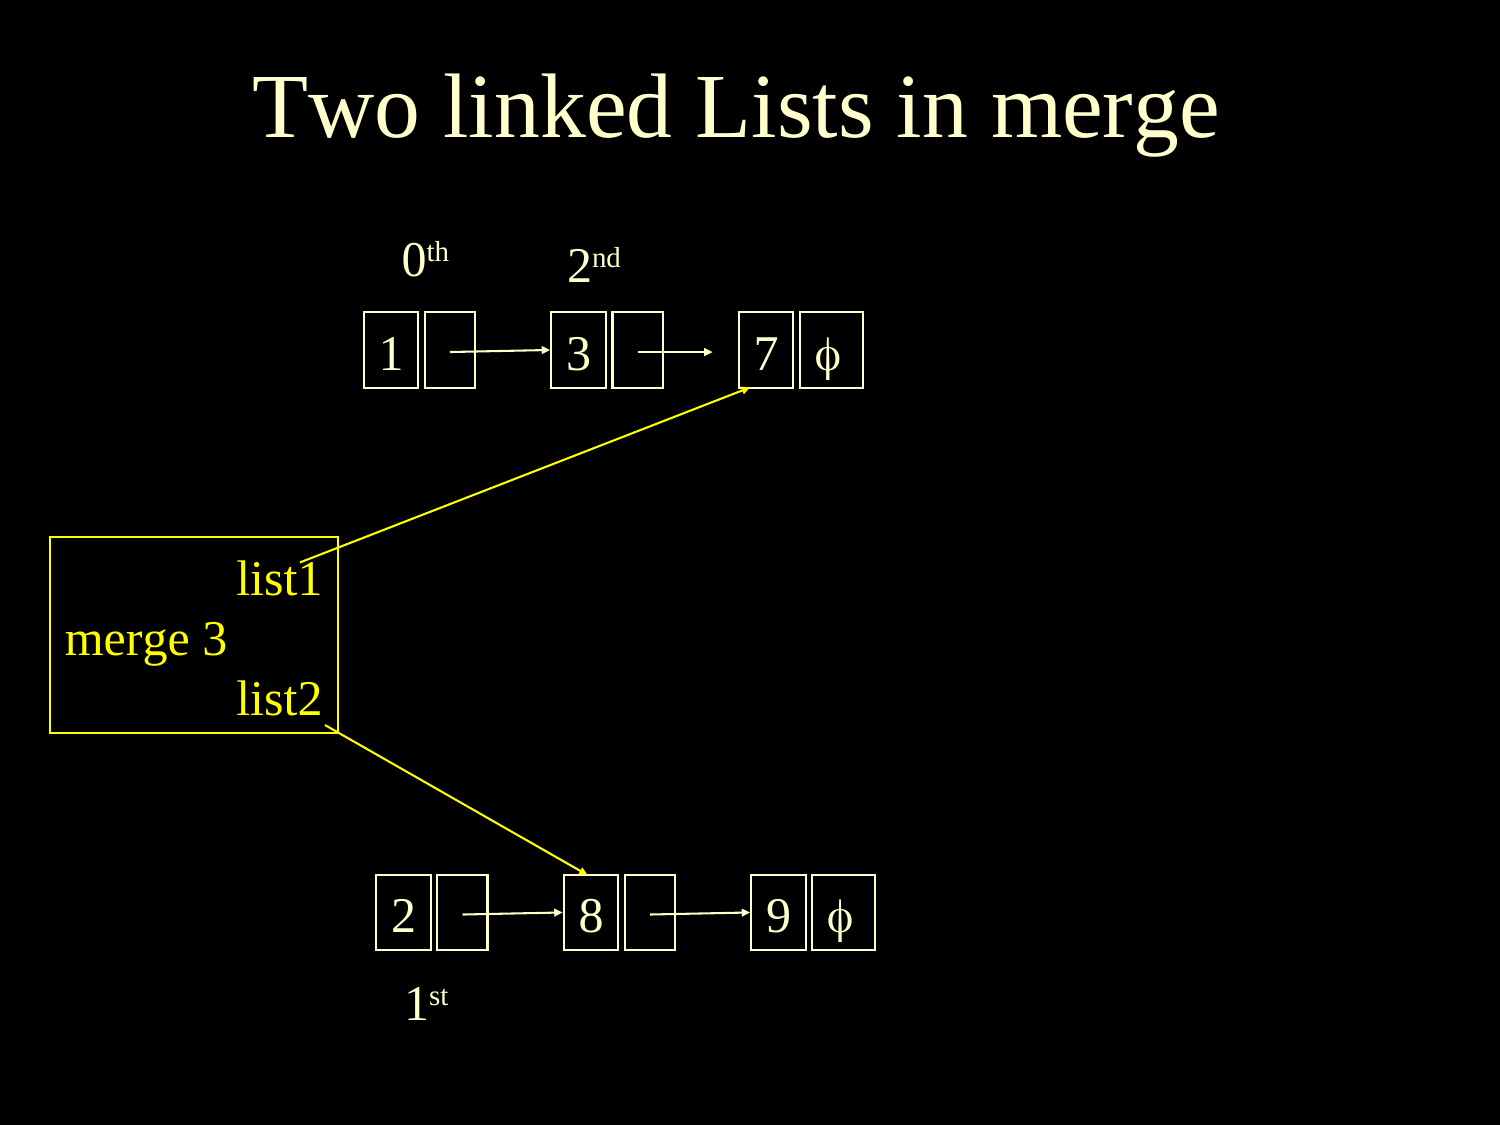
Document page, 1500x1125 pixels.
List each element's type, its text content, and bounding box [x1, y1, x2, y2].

text_box 2 [376, 874, 431, 951]
text_box 3 [551, 312, 606, 388]
text_box 2nd [552, 224, 662, 301]
text_box  [812, 874, 876, 951]
text_box 8 [563, 874, 619, 951]
text_box 7 [738, 312, 794, 388]
text_box 0th [386, 219, 477, 295]
text_box 1 [363, 312, 419, 388]
text_box 9 [751, 874, 806, 951]
title Two linked Lists in merge [8, 47, 1467, 165]
text_box 1st [389, 962, 489, 1038]
text_box list1 merge 3 list2 [50, 537, 338, 733]
text_box  [800, 312, 863, 388]
